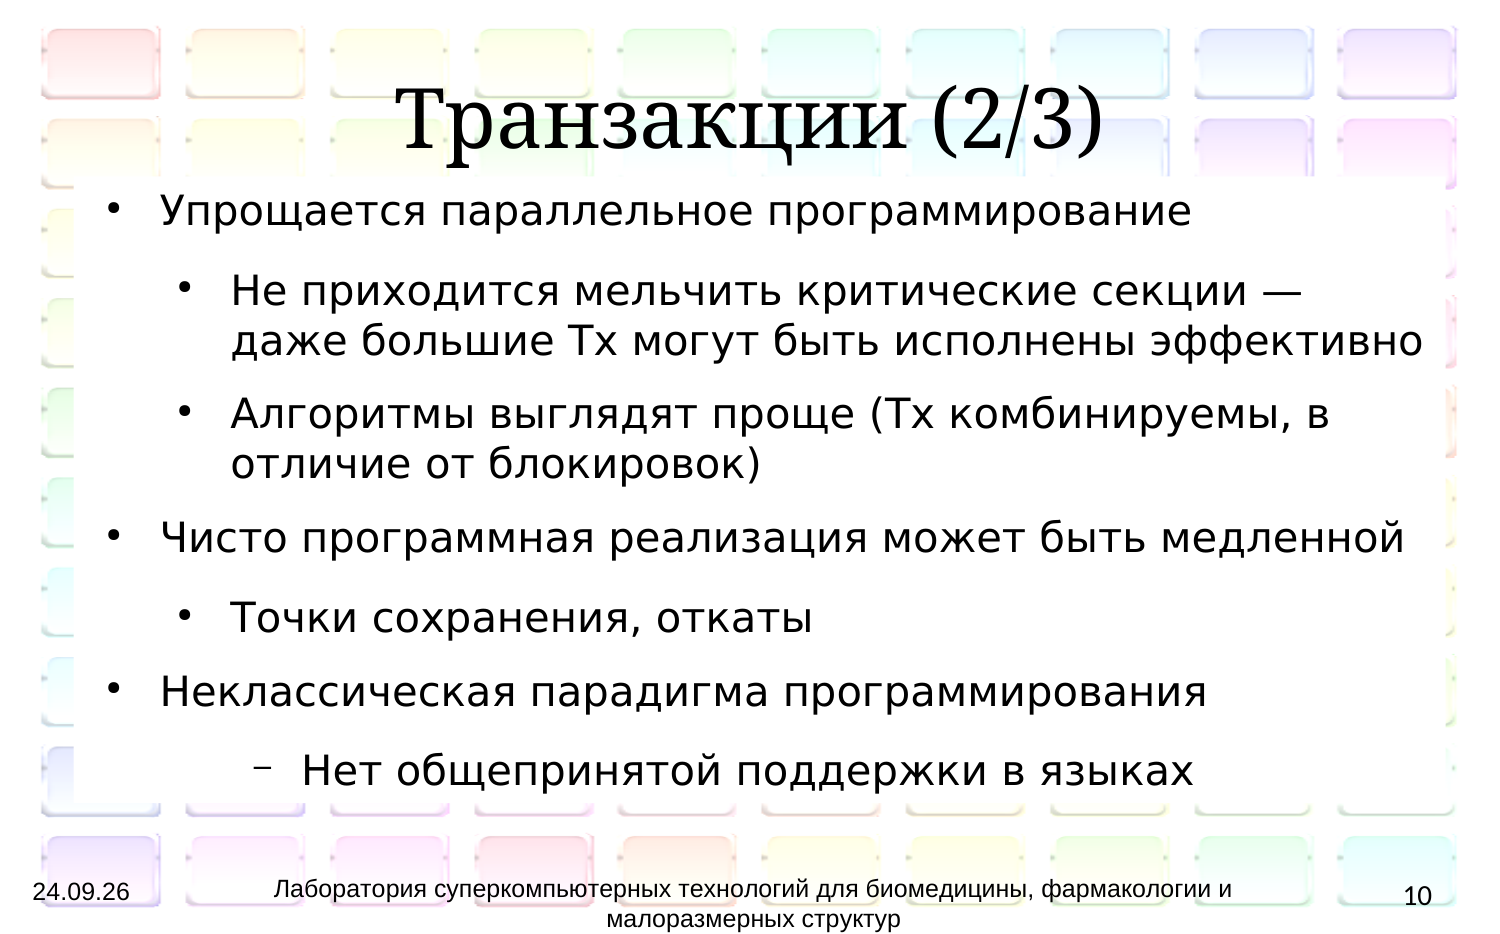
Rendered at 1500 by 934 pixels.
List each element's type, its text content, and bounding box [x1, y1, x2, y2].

text_box 12.11.12 [17, 868, 184, 918]
list Упрощается параллельное программирование Не приходится мельчить критические секции — даже большие Tx могут быть исполнены эффективно Алгоритмы выглядят проще (Tx комбинируемы, в отличие от блокировок) Чисто программная реализация может быть медленной Точки сохранения, откаты Неклассическая парадигма программирования Нет общепринятой поддержки в языках [73, 176, 1446, 804]
picture [0, 0, 1500, 934]
title Транзакции (2/3) [75, 37, 1426, 176]
text_box <number> [1387, 868, 1473, 918]
text_box Лаборатория суперкомпьютерных технологий для биомедицины, фармакологии и малоразмерных структур [171, 864, 1338, 915]
